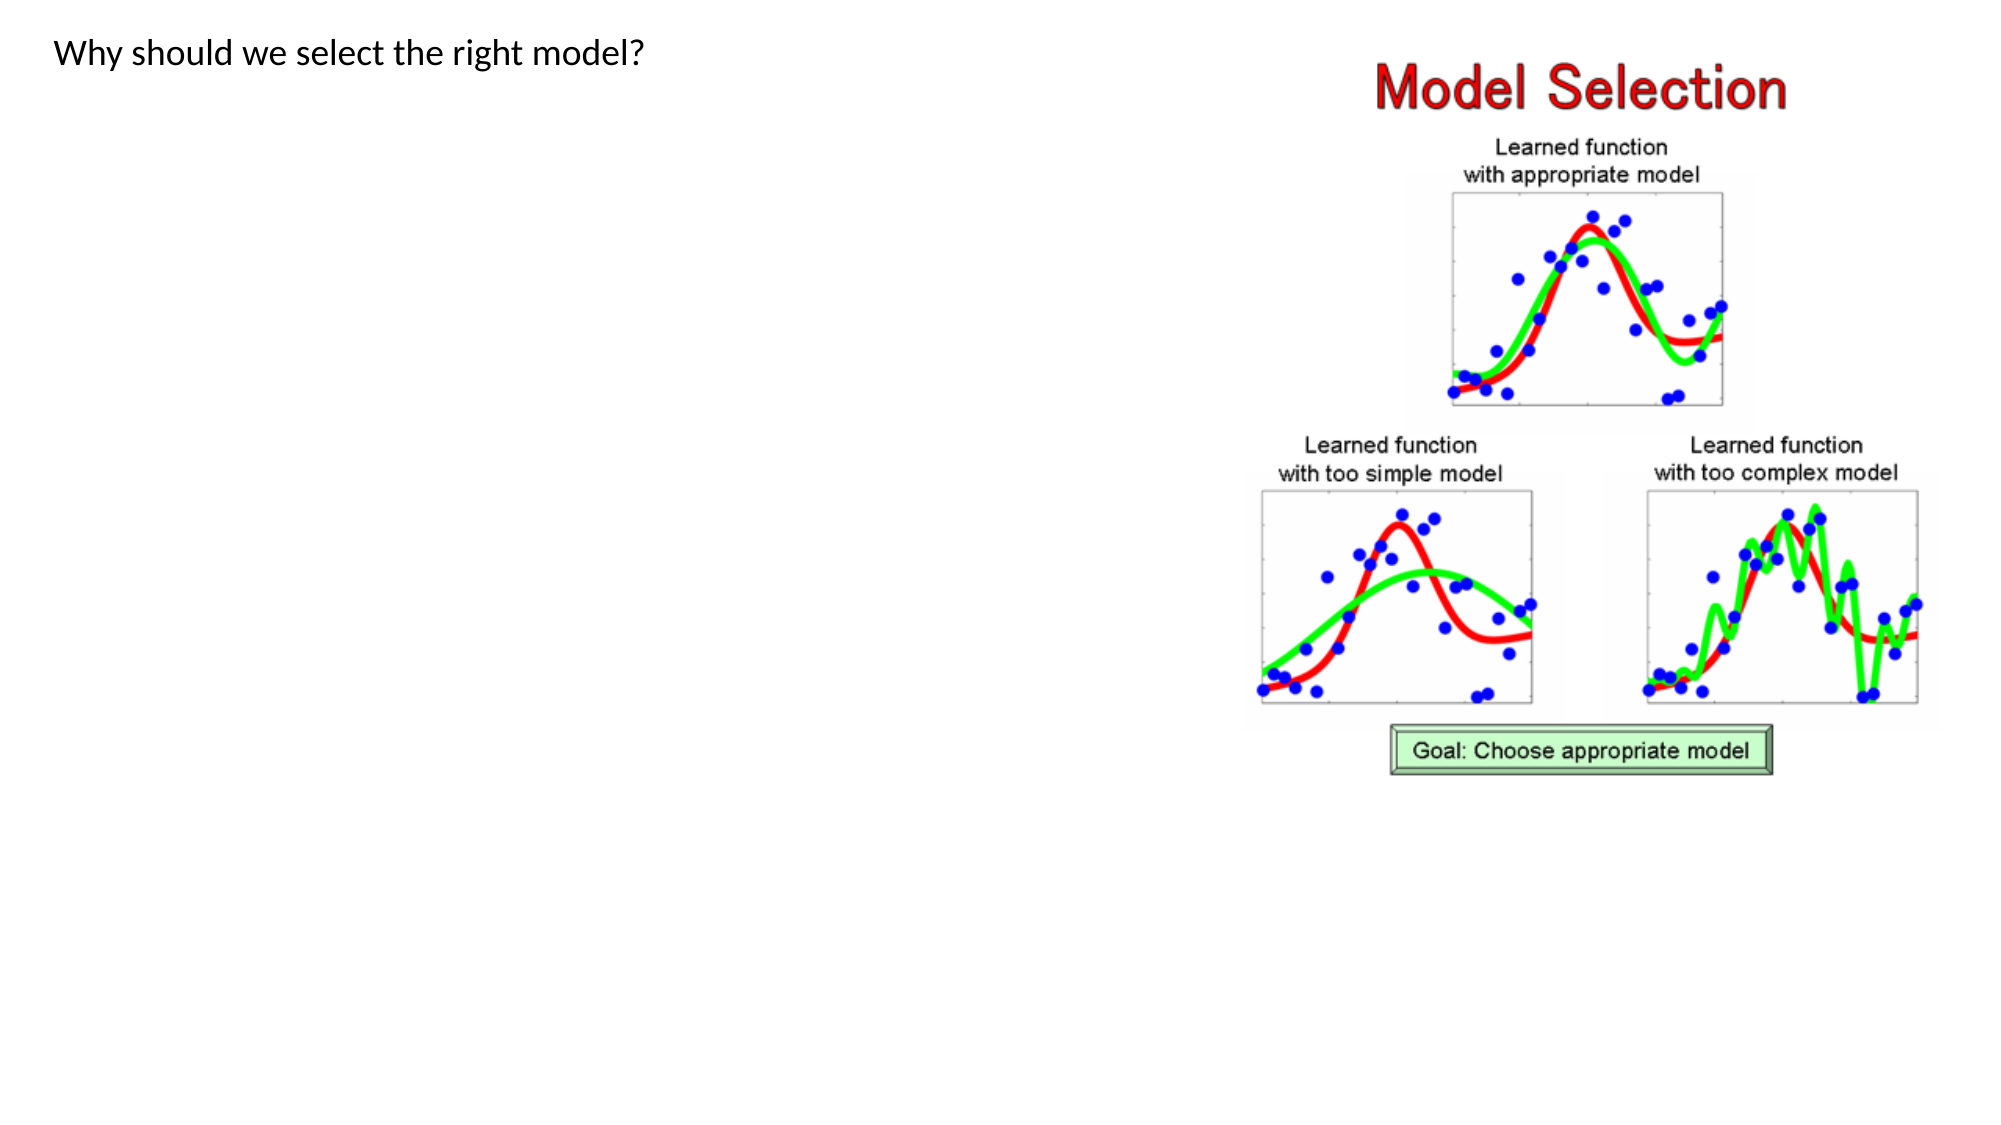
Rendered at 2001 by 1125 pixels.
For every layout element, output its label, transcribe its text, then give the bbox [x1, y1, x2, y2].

text_box Why should we select the right model? [39, 20, 744, 81]
picture [1243, 50, 1941, 785]
